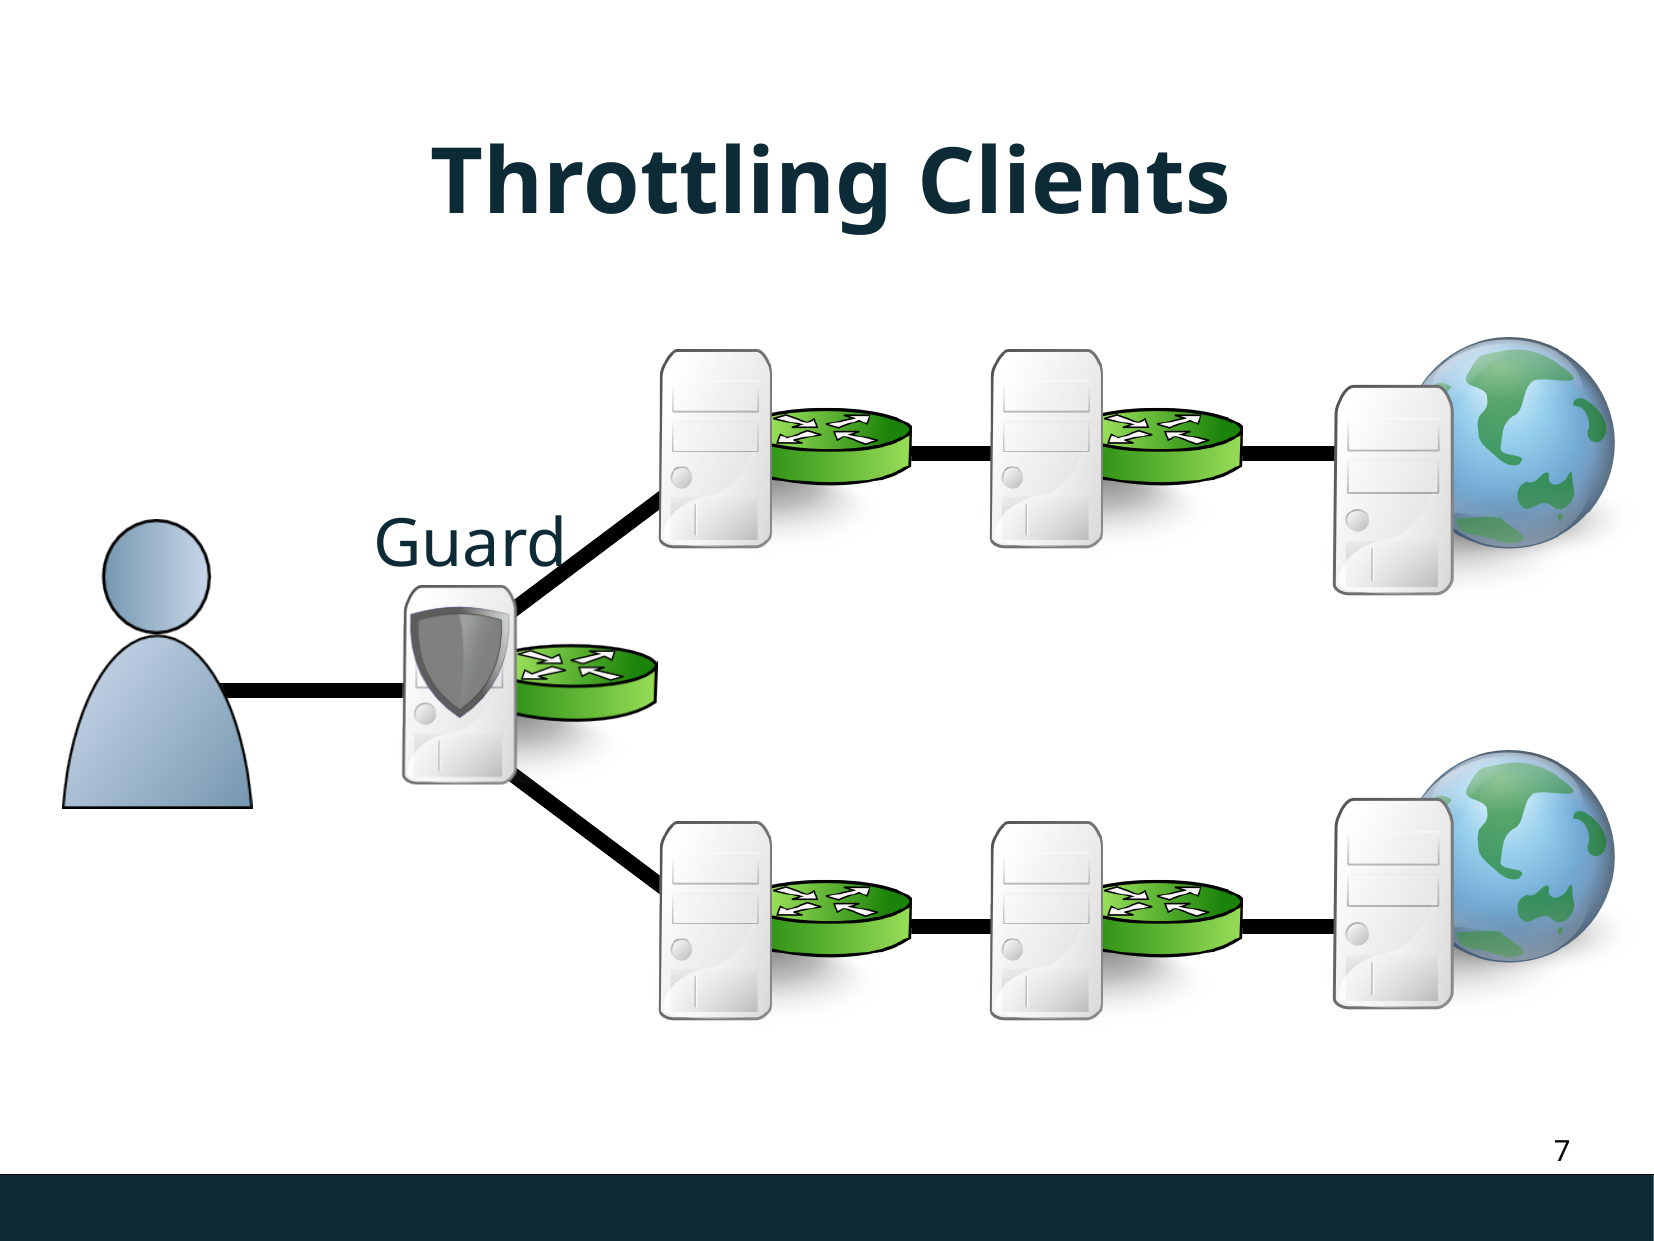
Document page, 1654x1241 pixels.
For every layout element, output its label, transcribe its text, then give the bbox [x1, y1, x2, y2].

picture [646, 349, 912, 554]
picture [1320, 750, 1638, 1015]
text_box Guard [358, 487, 559, 579]
picture [390, 585, 658, 791]
picture [1320, 337, 1638, 601]
picture [977, 821, 1243, 1026]
picture [977, 349, 1243, 554]
picture [62, 519, 253, 809]
picture [646, 821, 912, 1026]
title Throttling Clients [86, 74, 1575, 282]
